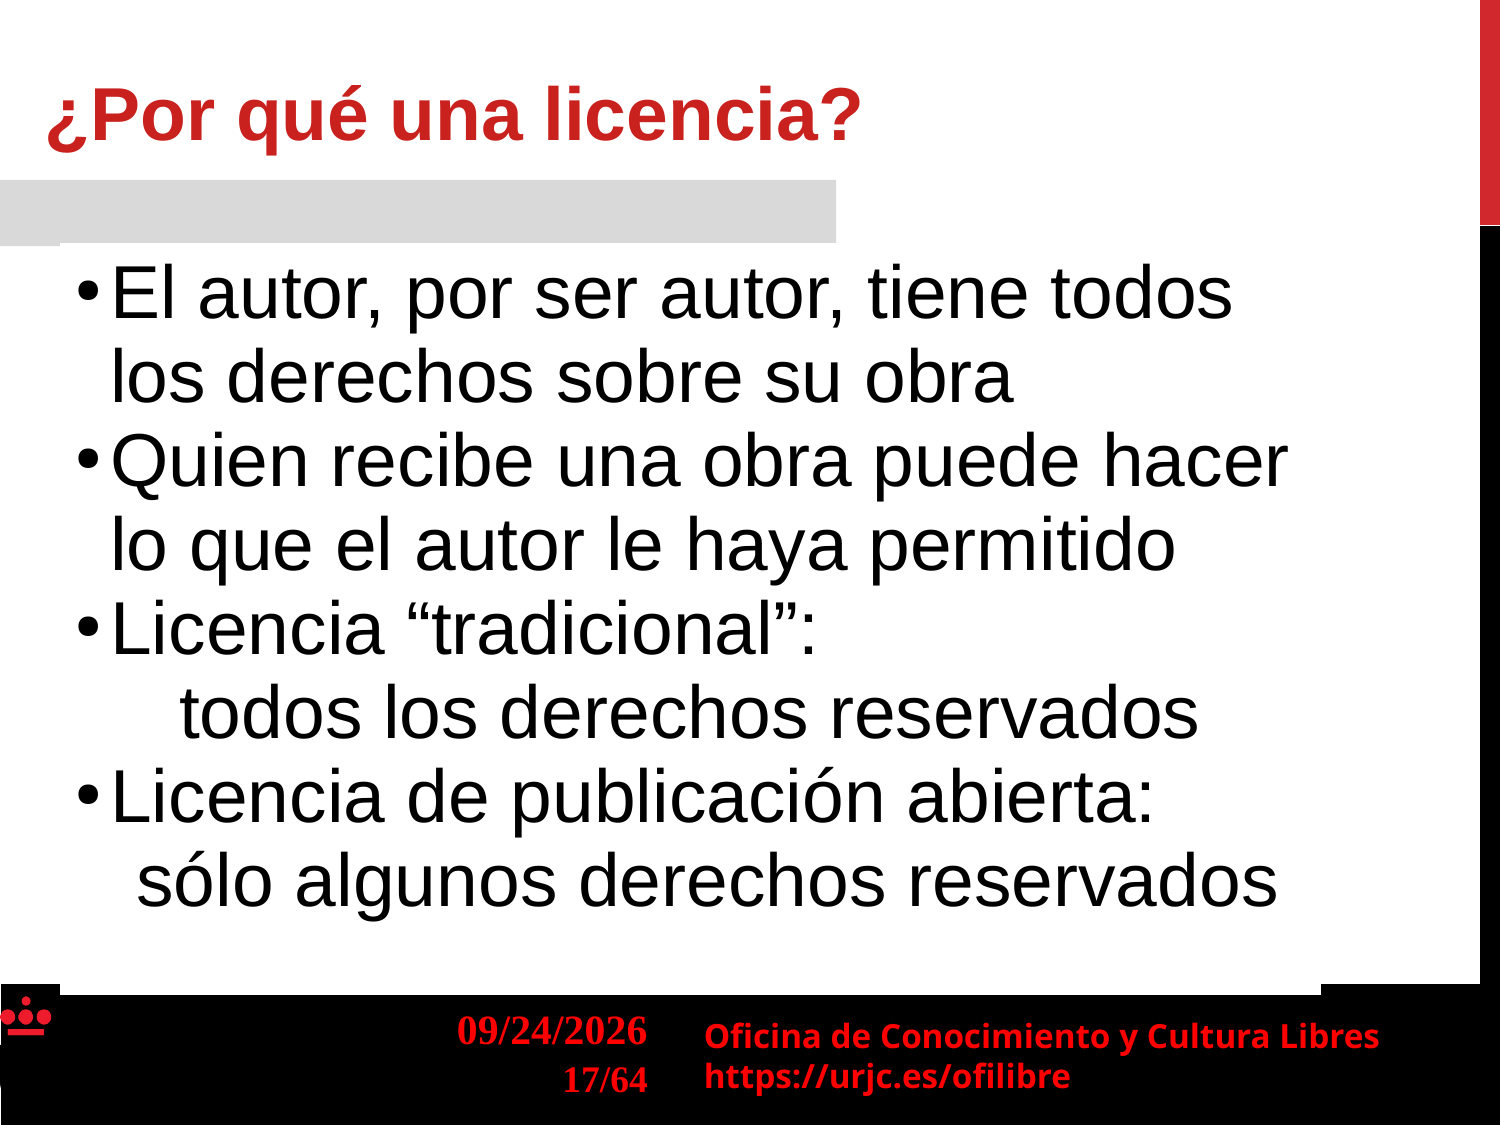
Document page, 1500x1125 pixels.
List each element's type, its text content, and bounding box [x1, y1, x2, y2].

text_box ¿Por qué una licencia? [30, 64, 1306, 248]
text_box El autor, por ser autor, tiene todos los derechos sobre su obra Quien recibe una obra puede hacer lo que el autor le haya permitido Licencia “tradicional”: todos los derechos reservados Licencia de publicación abierta: sólo algunos derechos reservados [60, 243, 1321, 995]
title [75, 15, 1425, 172]
